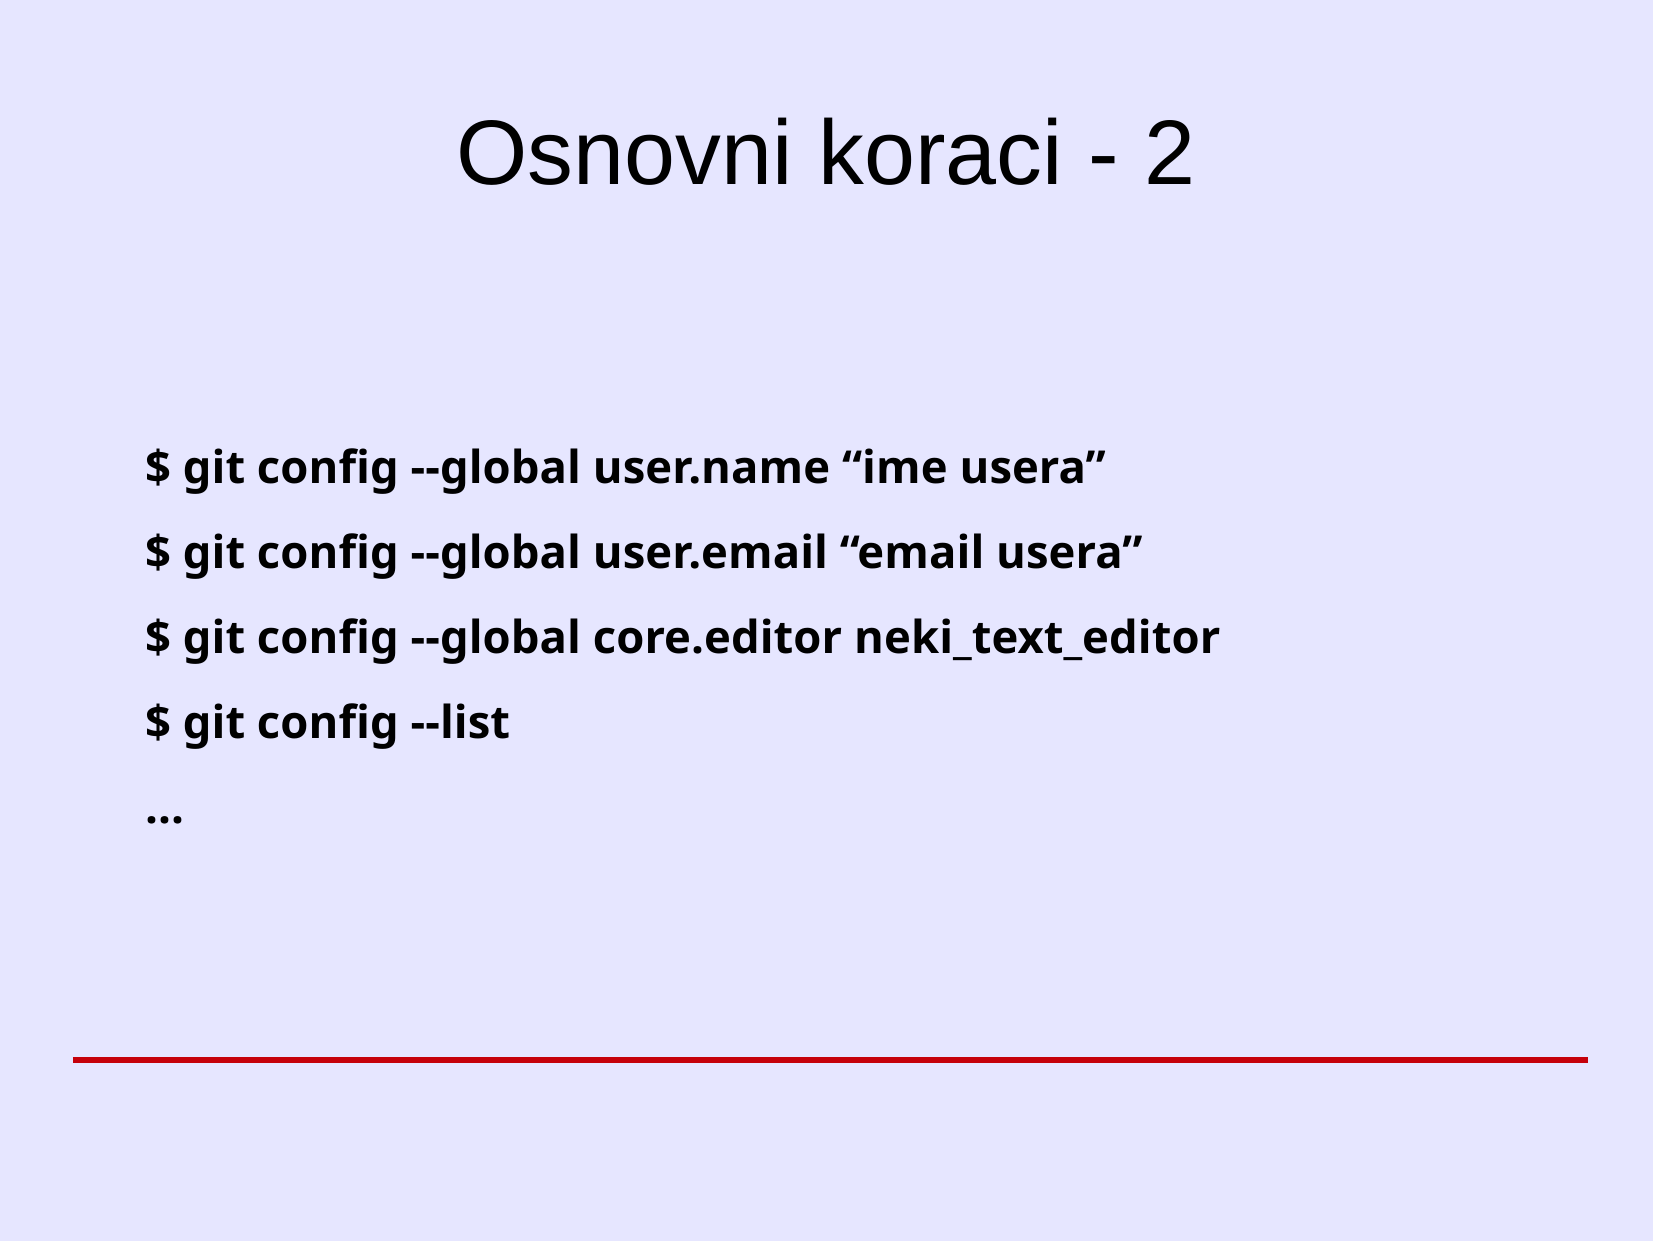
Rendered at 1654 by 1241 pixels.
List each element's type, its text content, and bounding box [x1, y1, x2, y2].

list $ git config --global user.name “ime usera” $ git config --global user.email “email usera” $ git config --global core.editor neki_text_editor $ git config --list ... [90, 435, 1621, 841]
title Osnovni koraci - 2 [82, 49, 1571, 257]
